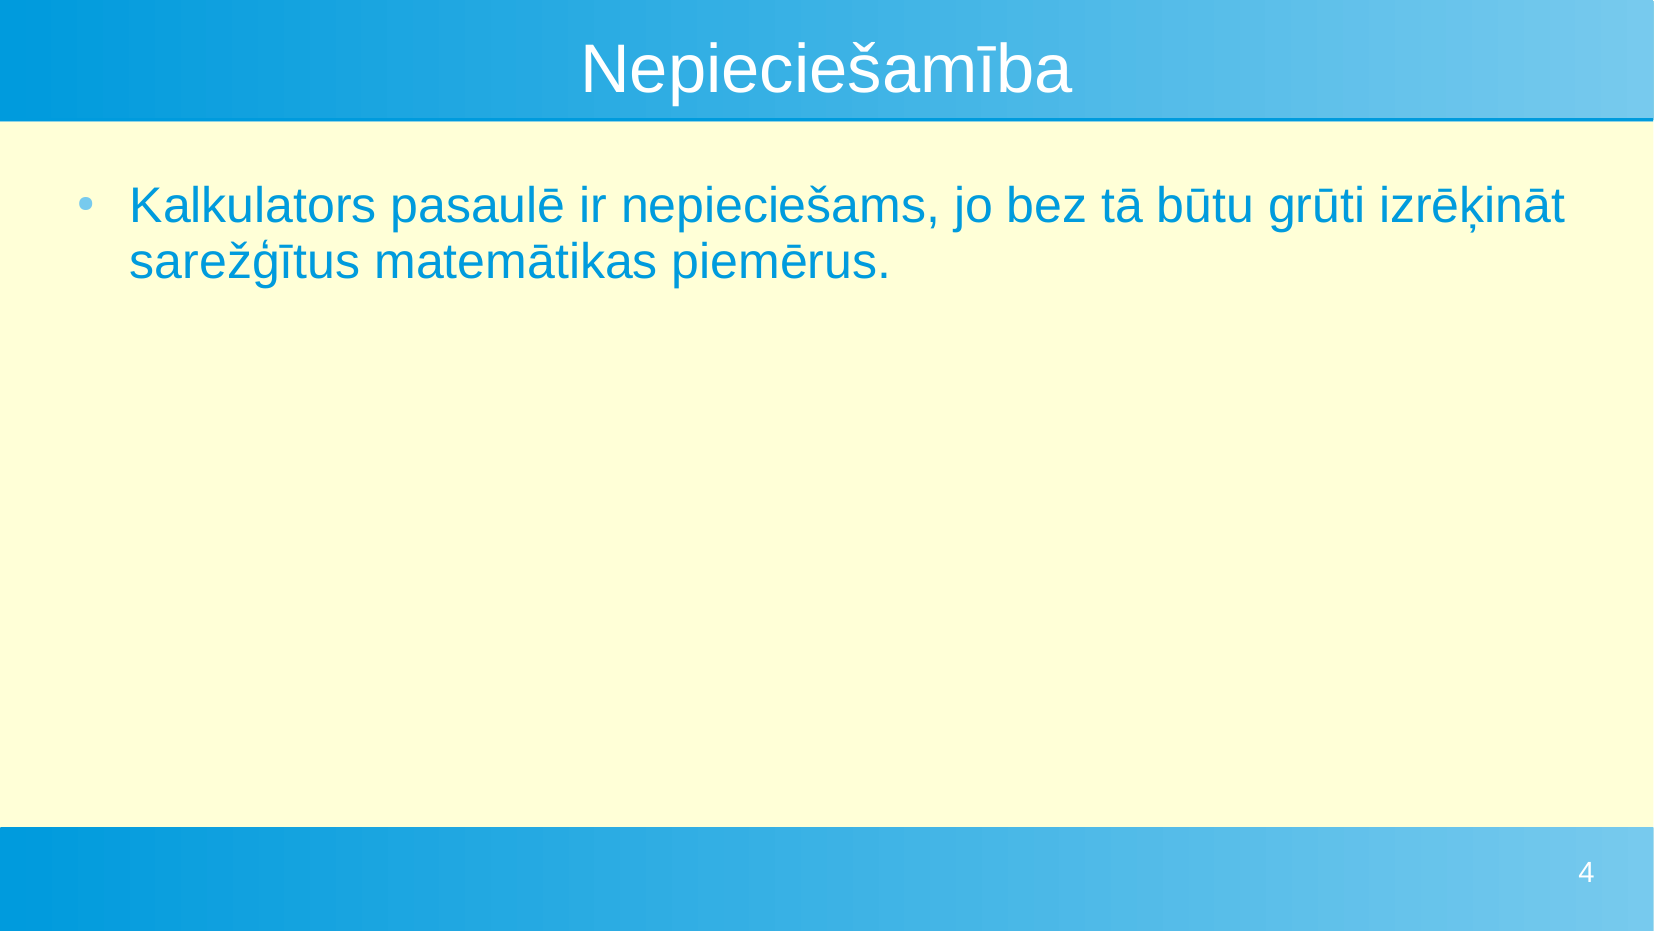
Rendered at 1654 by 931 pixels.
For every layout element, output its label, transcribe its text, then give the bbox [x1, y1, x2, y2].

list Kalkulators pasaulē ir nepieciešams, jo bez tā būtu grūti izrēķināt sarežģītus matemātikas piemērus. [59, 177, 1595, 768]
title Nepieciešamība [59, 29, 1595, 108]
